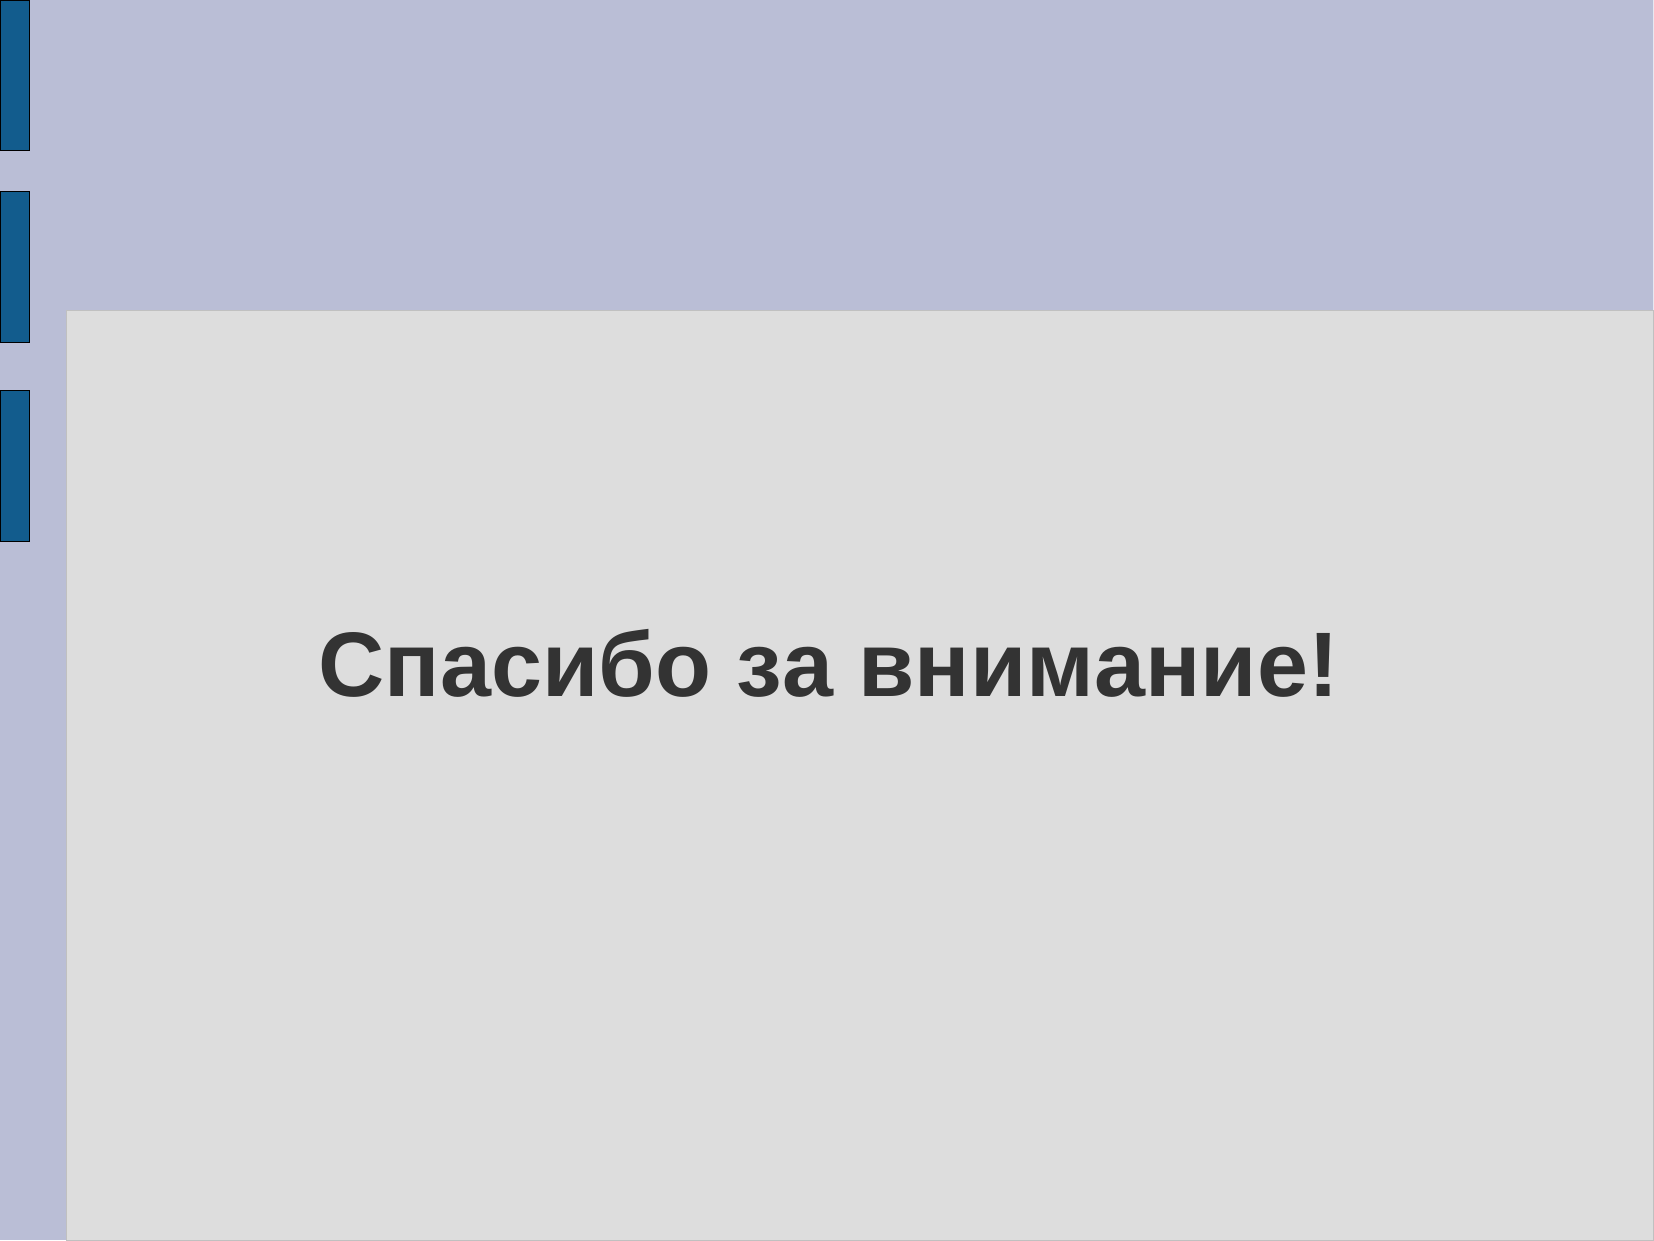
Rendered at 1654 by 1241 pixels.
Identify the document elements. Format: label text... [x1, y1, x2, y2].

title Спасибо за внимание! [123, 324, 1536, 1004]
